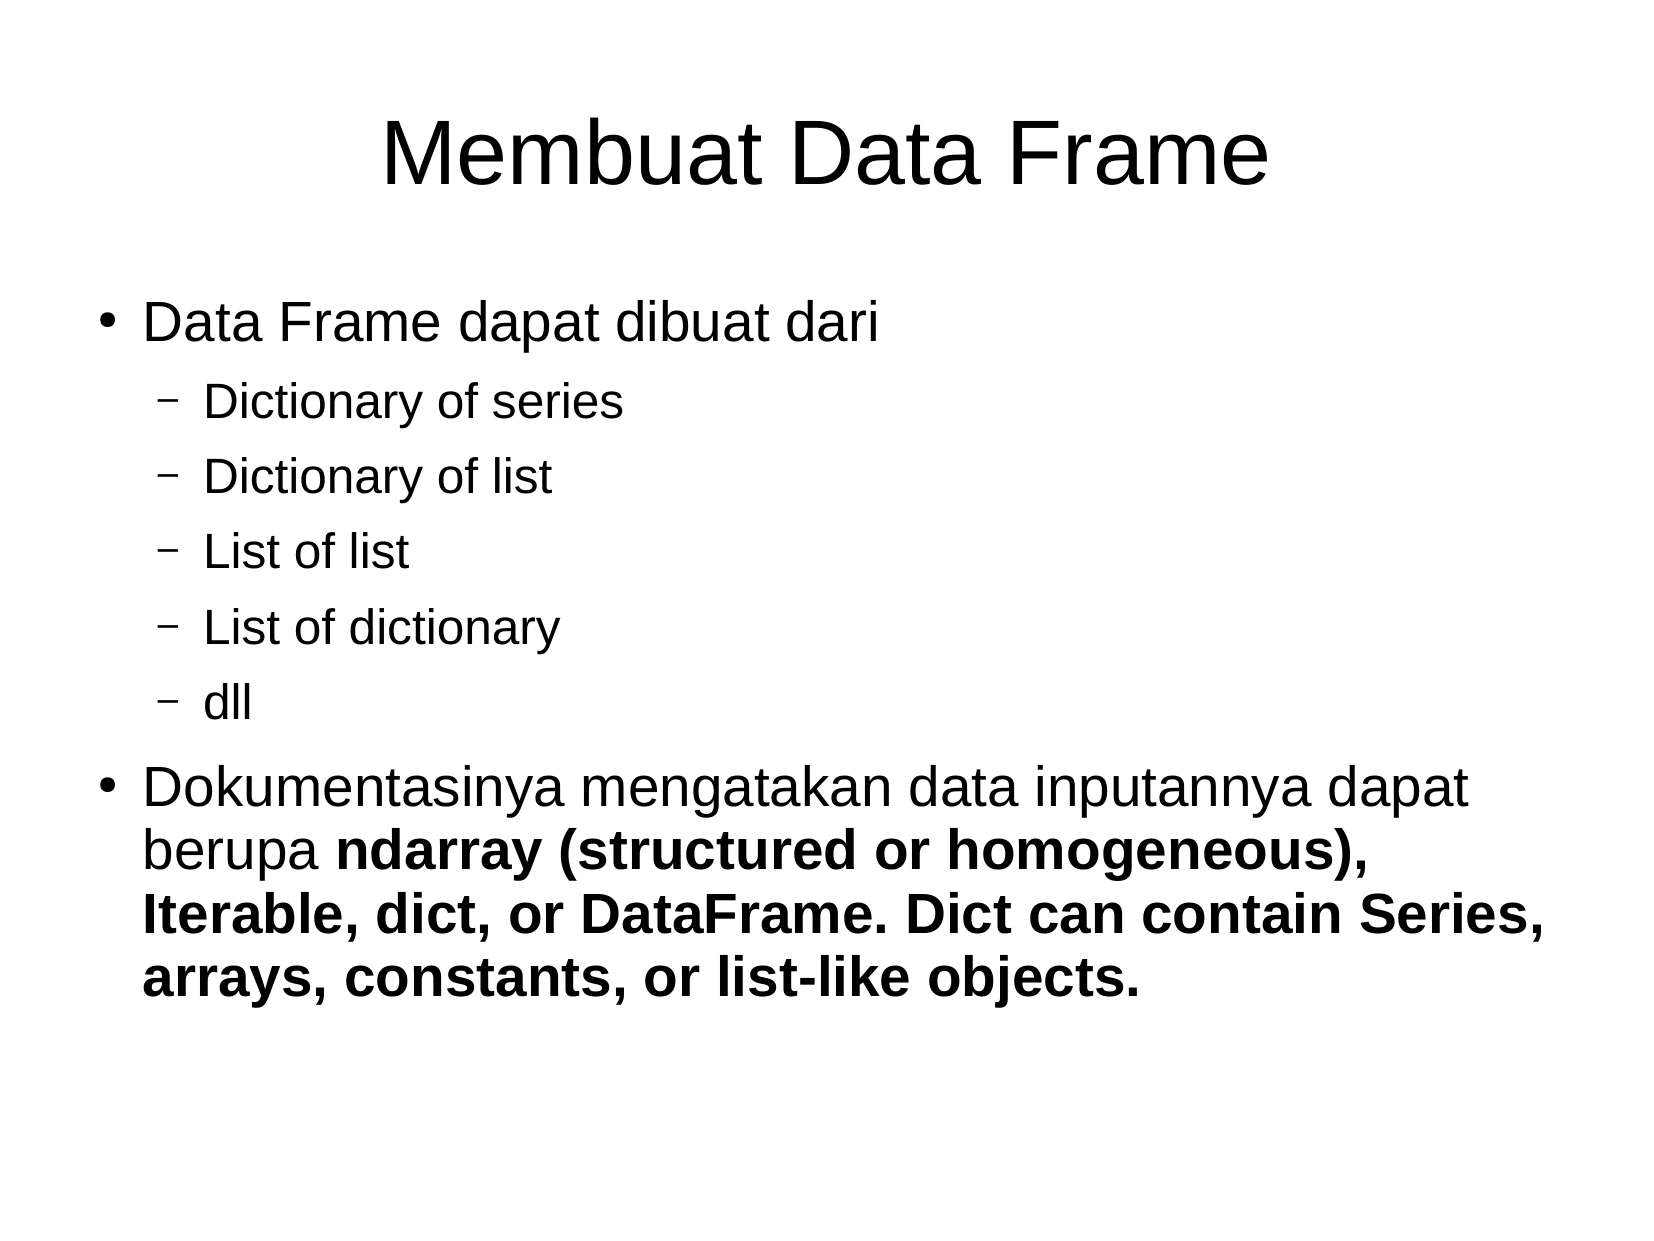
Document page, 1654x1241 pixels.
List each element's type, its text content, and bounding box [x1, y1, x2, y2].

title Membuat Data Frame [82, 49, 1571, 257]
list Data Frame dapat dibuat dari Dictionary of series Dictionary of list List of list List of dictionary dll Dokumentasinya mengatakan data inputannya dapat berupa ndarray (structured or homogeneous), Iterable, dict, or DataFrame. Dict can contain Series, arrays, constants, or list-like objects. [82, 290, 1571, 1010]
